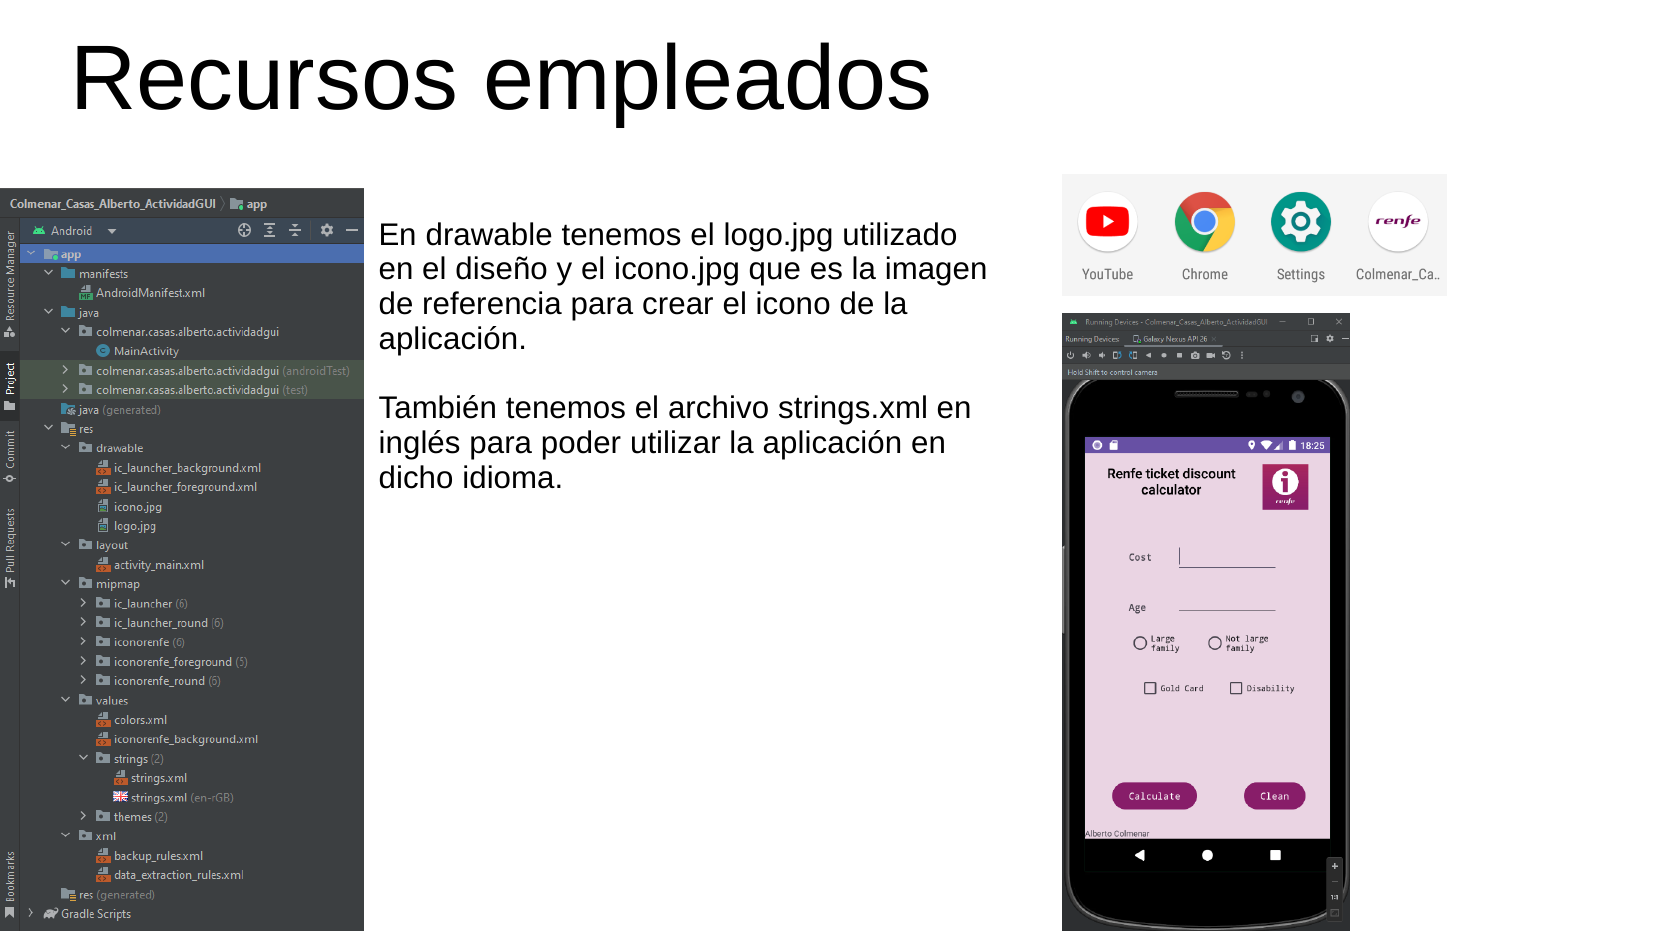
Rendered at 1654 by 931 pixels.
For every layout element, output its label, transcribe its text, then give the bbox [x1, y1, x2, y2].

picture [1062, 313, 1350, 931]
picture [1062, 174, 1447, 296]
text_box En drawable tenemos el logo.jpg utilizado en el diseño y el icono.jpg que es la imagen de referencia para crear el icono de la aplicación. También tenemos el archivo strings.xml en inglés para poder utilizar la aplicación en dicho idioma. [363, 209, 1004, 502]
title Recursos empleados [0, 0, 1004, 156]
picture [0, 188, 364, 931]
